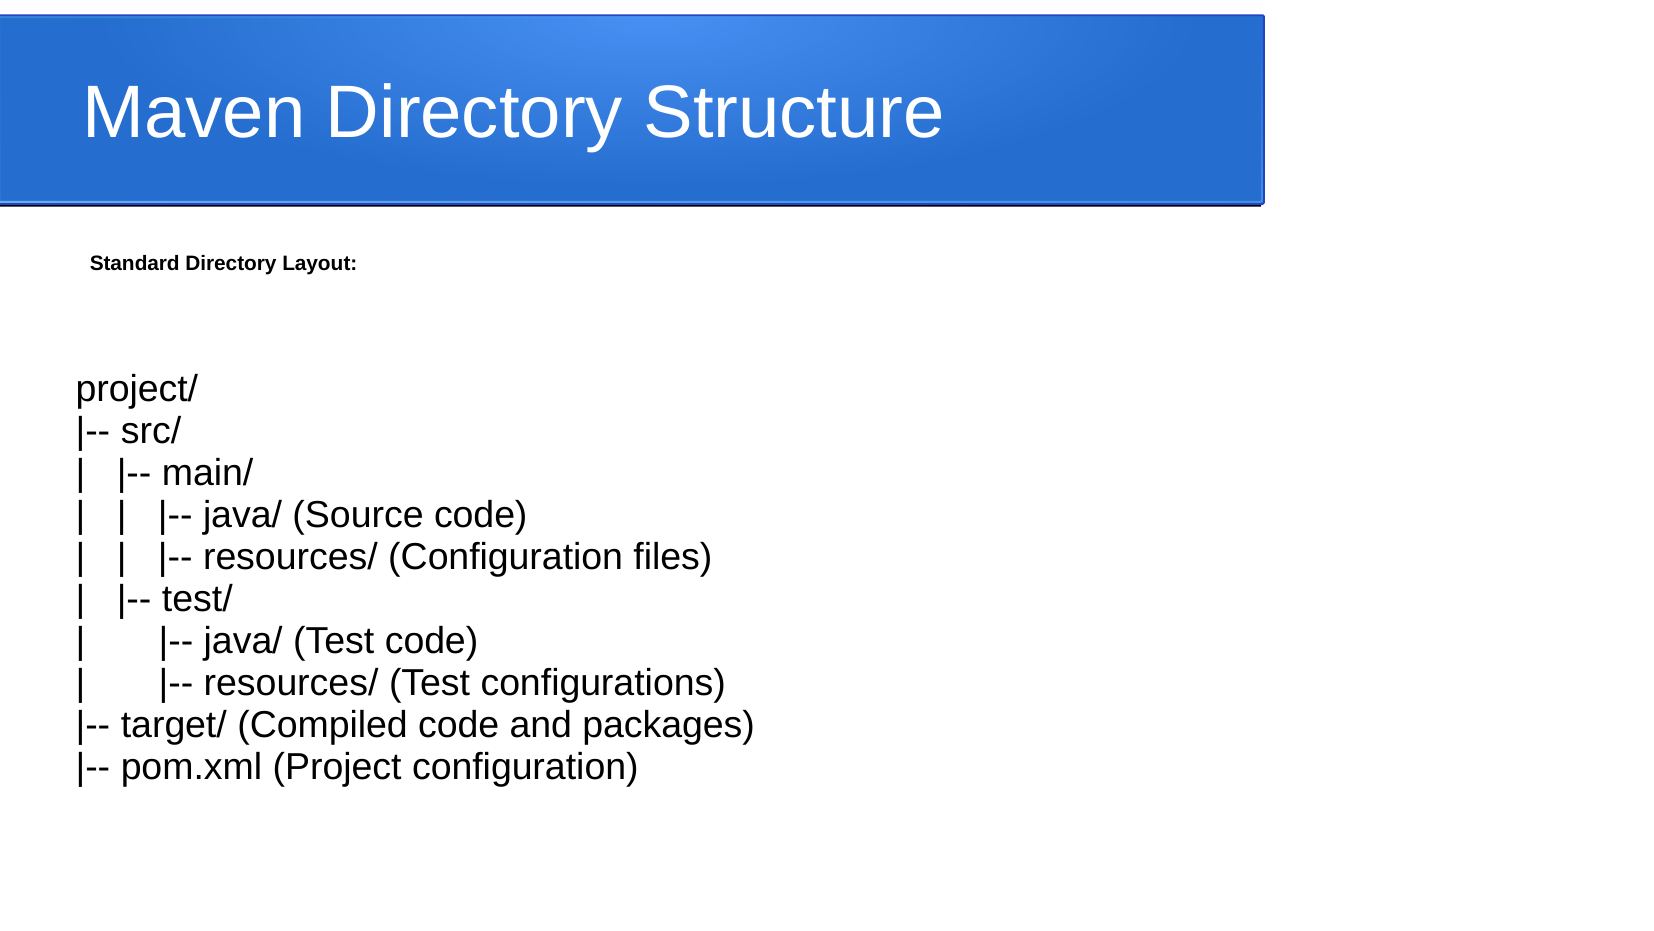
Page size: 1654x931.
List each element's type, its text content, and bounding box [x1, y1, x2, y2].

title Maven Directory Structure [82, 35, 1235, 189]
text_box Standard Directory Layout: [75, 243, 451, 354]
text_box project/ |-- src/ | |-- main/ | | |-- java/ (Source code) | | |-- resources/ (Configuration files) | |-- test/ | |-- java/ (Test code) | |-- resources/ (Test configurations) |-- target/ (Compiled code and packages) |-- pom.xml (Project configuration) [60, 360, 1126, 906]
